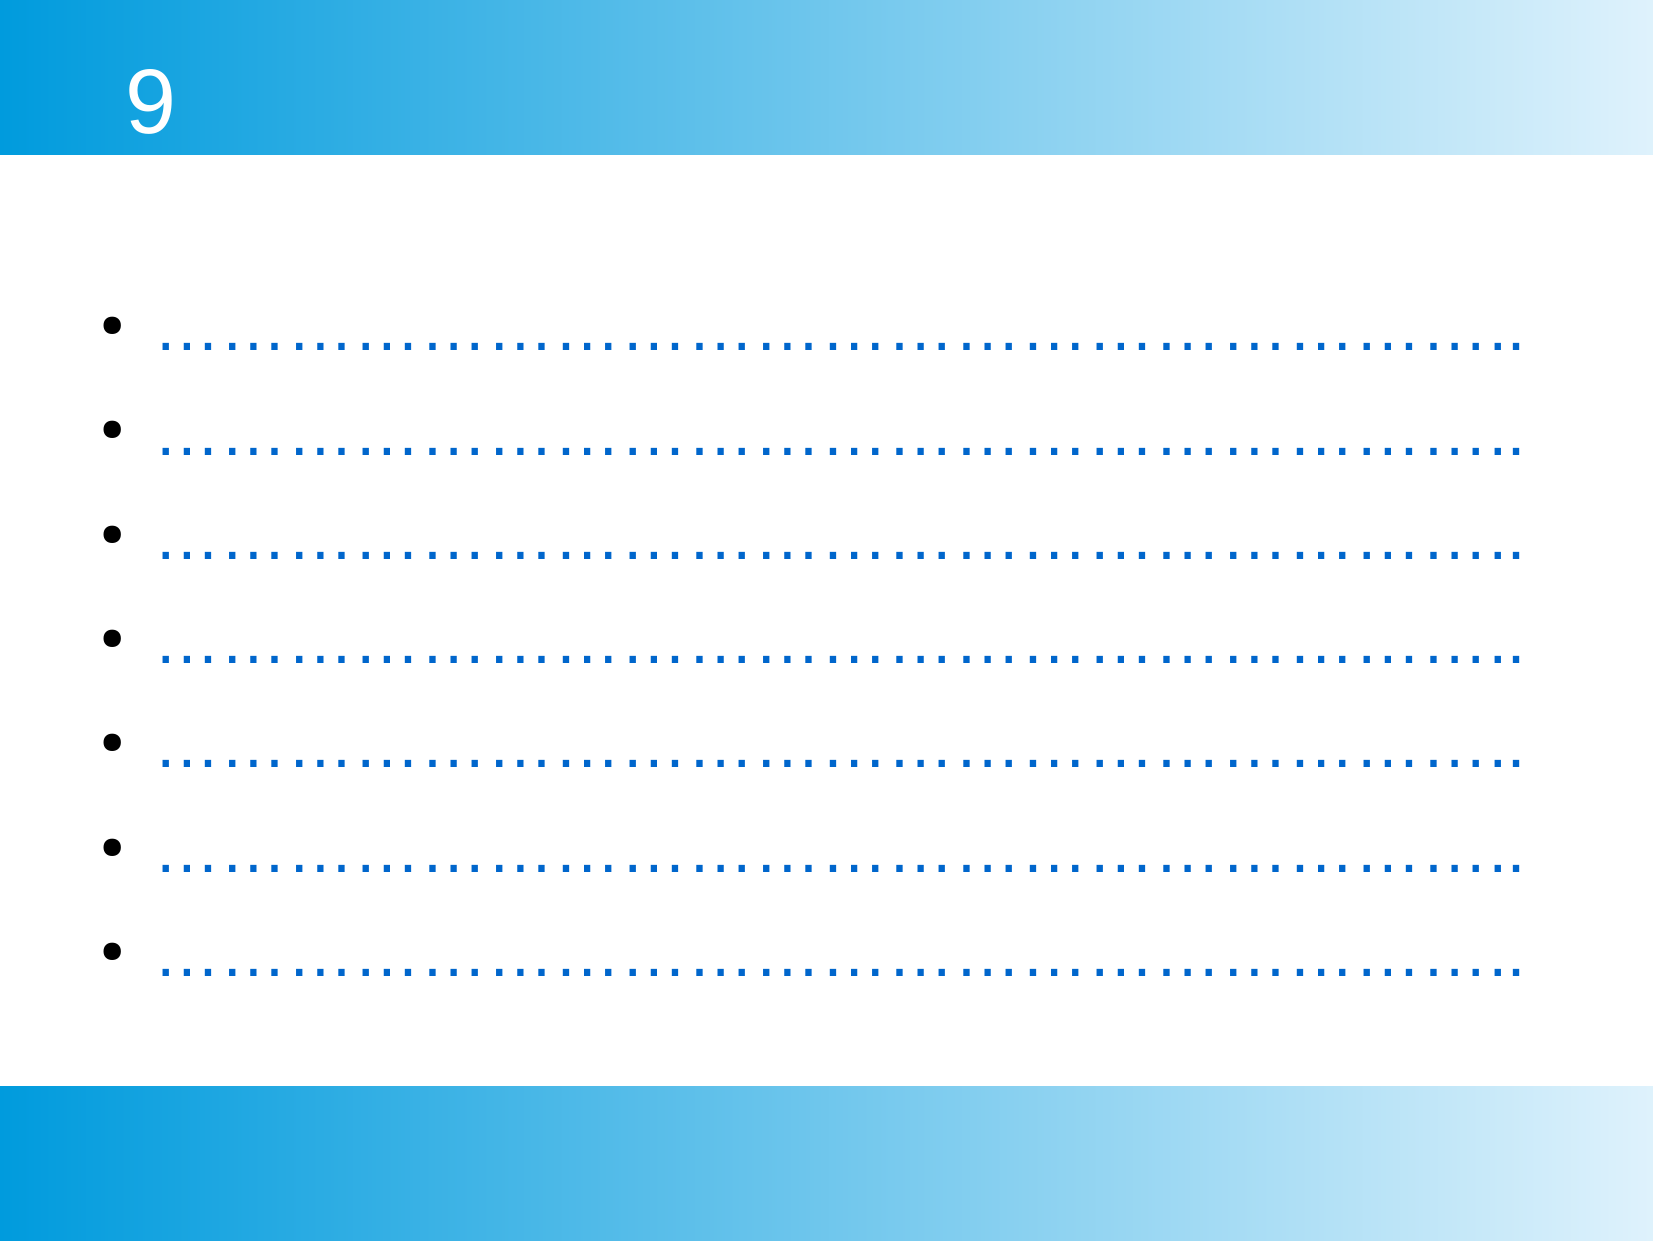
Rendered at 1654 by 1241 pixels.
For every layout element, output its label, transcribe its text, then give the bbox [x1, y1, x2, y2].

title 9 [82, 49, 1571, 155]
list …………………………………………………….. …………………………………………………….. …………………………………………………….. …………………………………………………….. …………………………………………………….. …………………………………………………….. …………………………………………………….. [82, 290, 1571, 1010]
